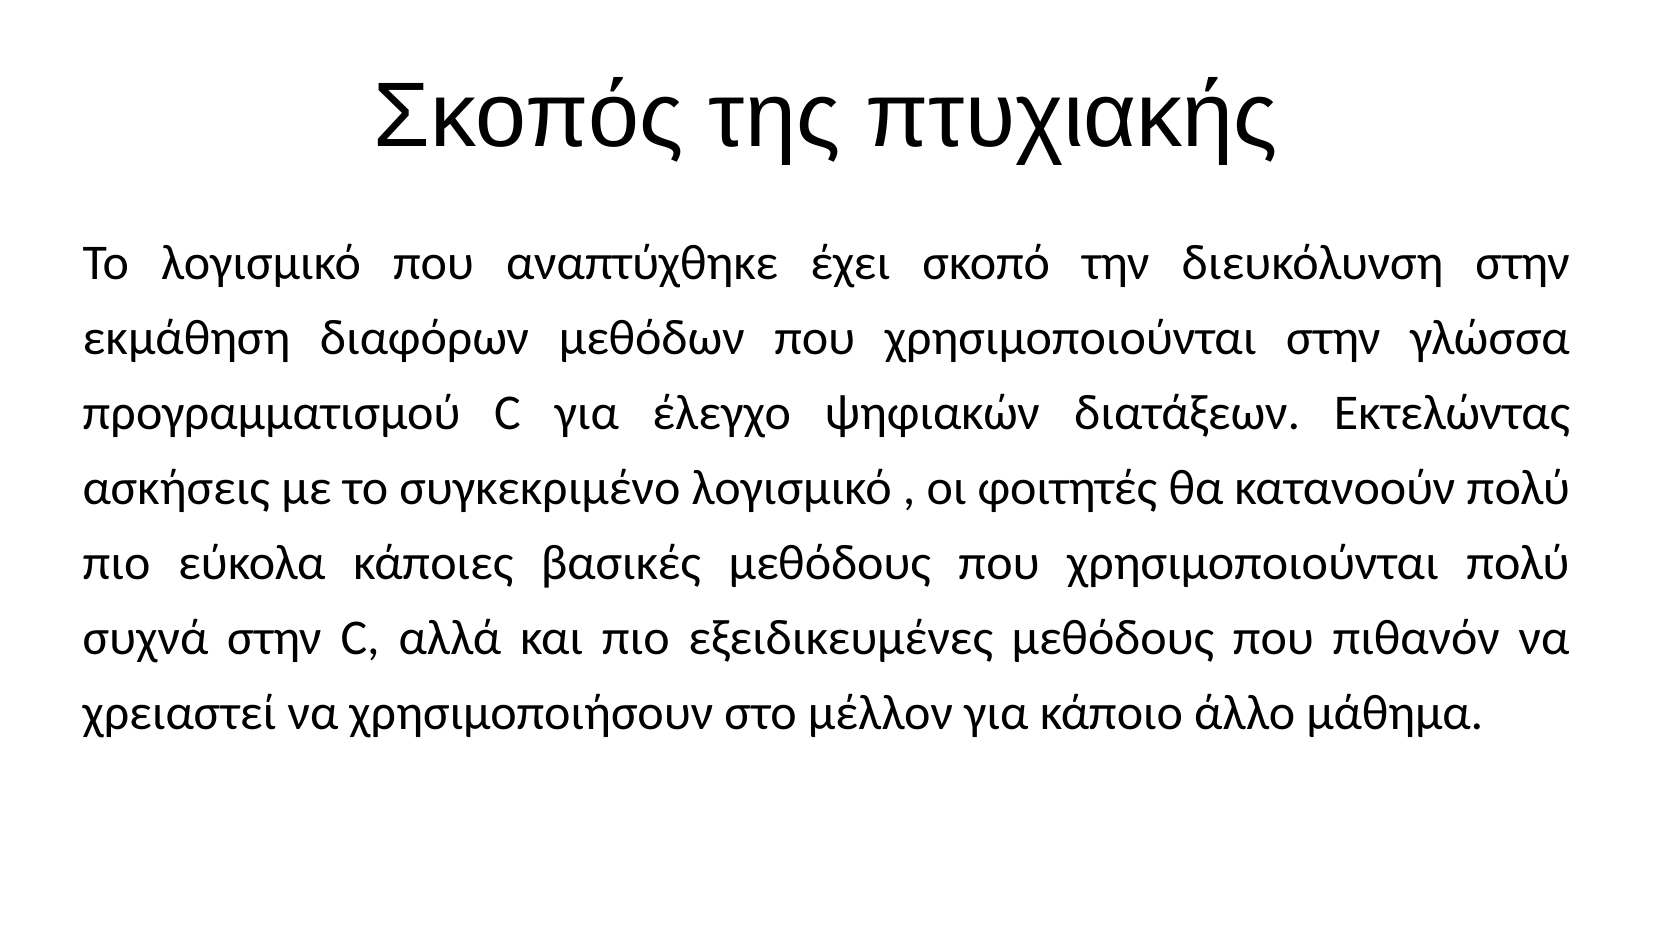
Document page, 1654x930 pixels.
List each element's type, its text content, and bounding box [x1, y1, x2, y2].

list Το λογισμικό που αναπτύχθηκε έχει σκοπό την διευκόλυνση στην εκμάθηση διαφόρων μεθόδων που χρησιμοποιούνται στην γλώσσα προγραμματισμού C για έλεγχο ψηφιακών διατάξεων. Εκτελώντας ασκήσεις με το συγκεκριμένο λογισμικό , οι φοιτητές θα κατανοούν πολύ πιο εύκολα κάποιες βασικές μεθόδους που χρησιμοποιούνται πολύ συχνά στην C, αλλά και πιο εξειδικευμένες μεθόδους που πιθανόν να χρειαστεί να χρησιμοποιήσουν στο μέλλον για κάποιο άλλο μάθημα. [82, 217, 1571, 757]
title Σκοπός της πτυχιακής [82, 37, 1571, 193]
